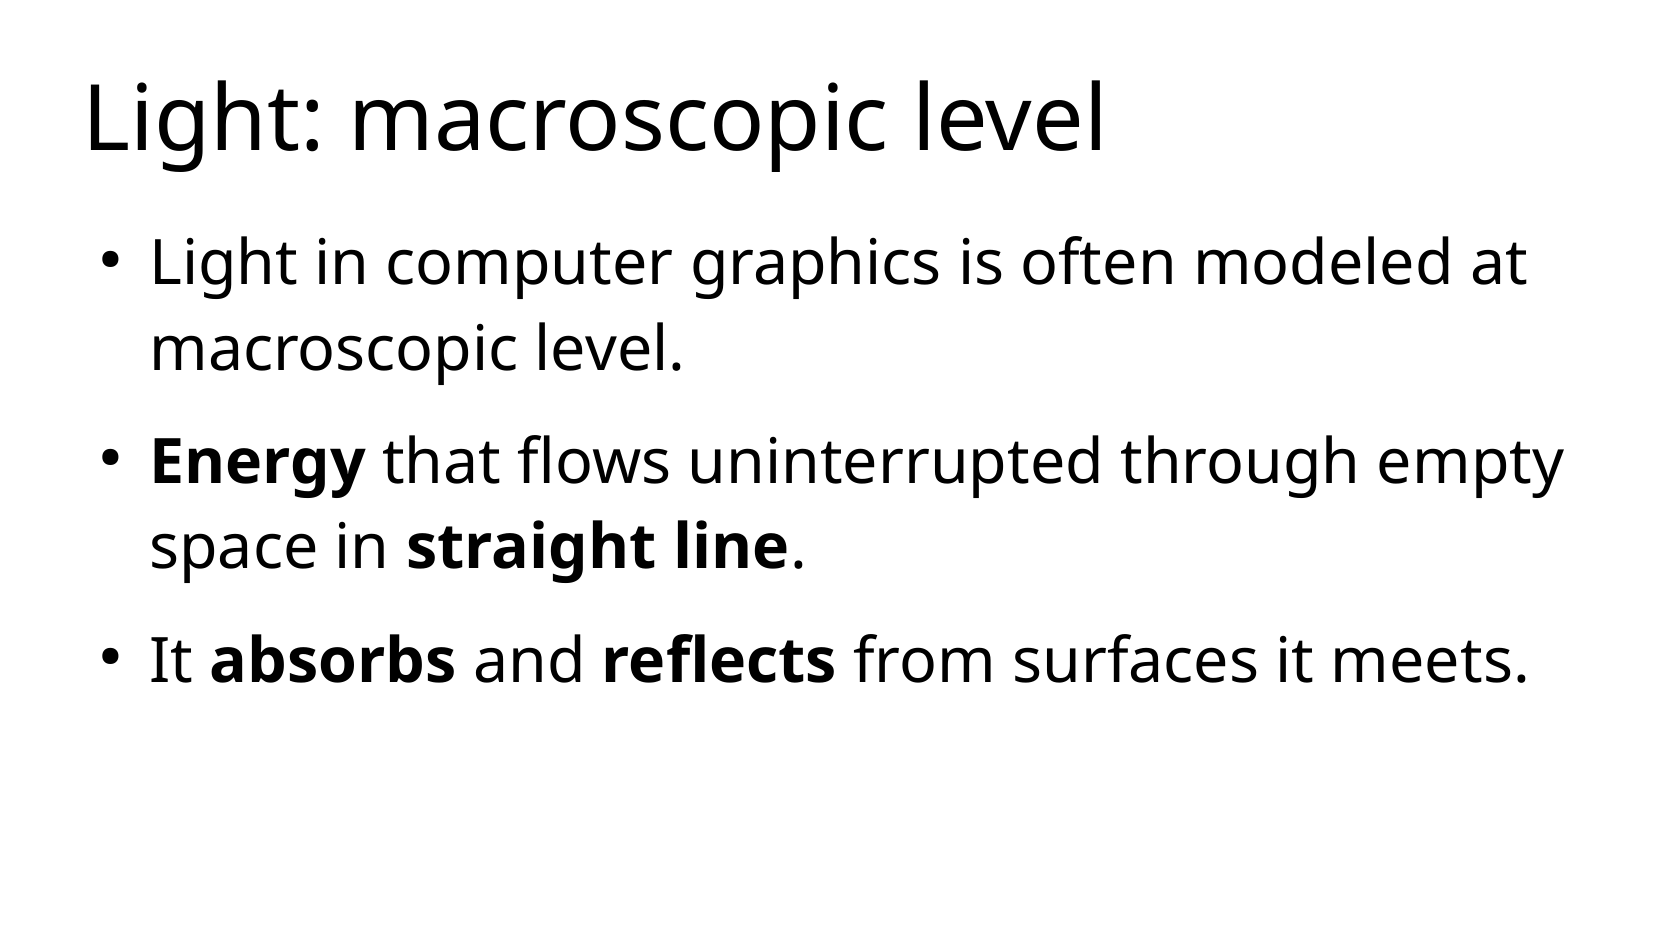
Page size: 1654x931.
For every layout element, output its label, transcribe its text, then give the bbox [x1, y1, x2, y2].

title Light: macroscopic level [82, 37, 1571, 193]
list Light in computer graphics is often modeled at macroscopic level. Energy that flows uninterrupted through empty space in straight line. It absorbs and reflects from surfaces it meets. [82, 217, 1571, 758]
